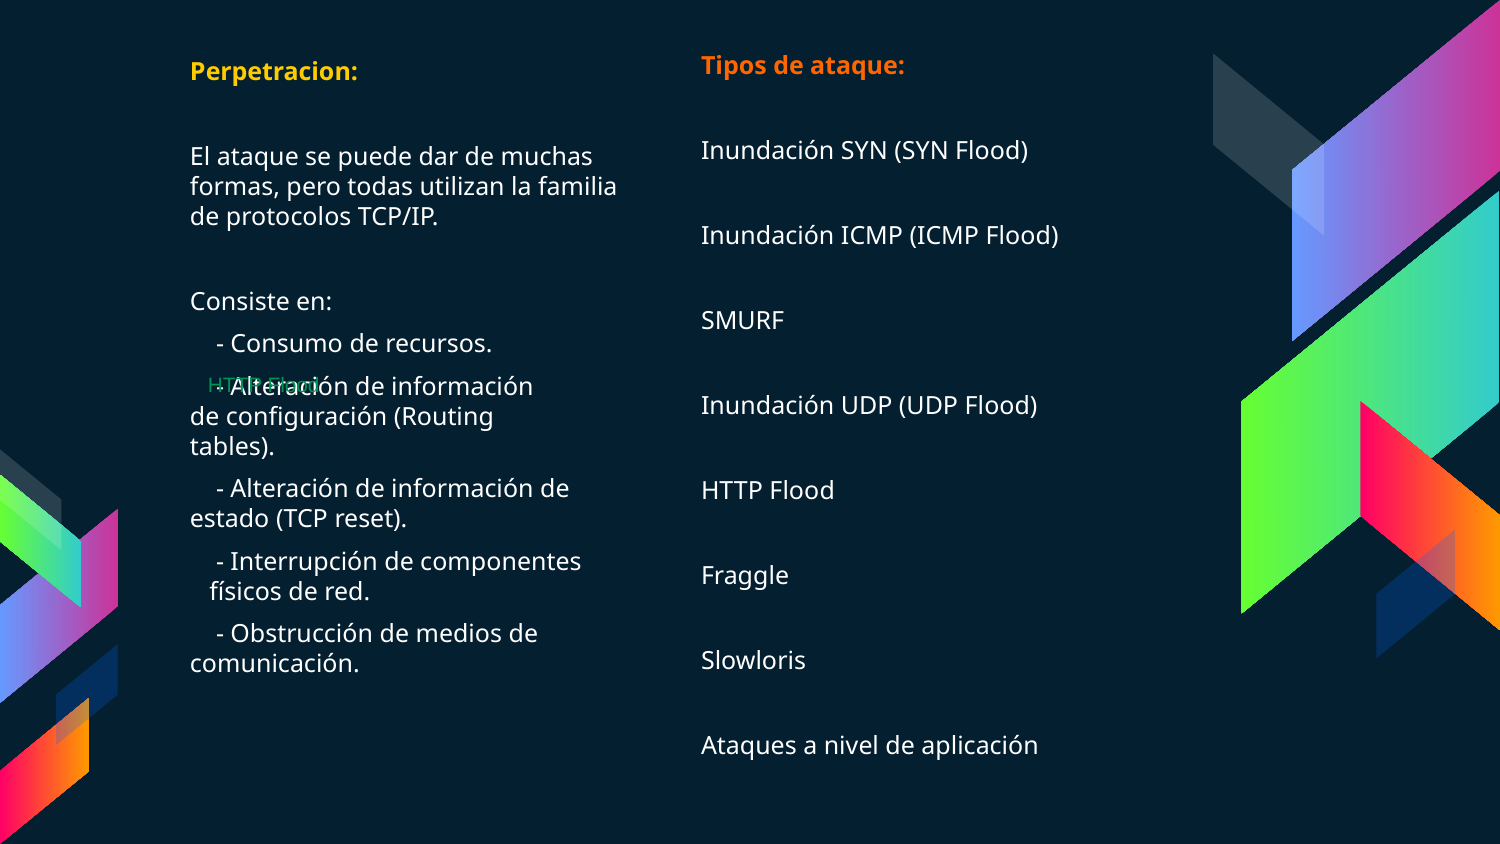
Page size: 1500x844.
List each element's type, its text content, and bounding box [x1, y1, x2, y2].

list Perpetracion: El ataque se puede dar de muchas formas, pero todas utilizan la familia de protocolos TCP/IP. Consiste en: - Consumo de recursos. - Alteración de información de configuración (Routing tables). - Alteración de información de estado (TCP reset). - Interrupción de componentes físicos de red. - Obstrucción de medios de comunicación. [175, 40, 655, 512]
text_box HTTP Flood [193, 366, 335, 405]
list Tipos de ataque: Inundación SYN (SYN Flood) Inundación ICMP (ICMP Flood) SMURF Inundación UDP (UDP Flood) HTTP Flood Fraggle Slowloris Ataques a nivel de aplicación [686, 34, 1221, 506]
